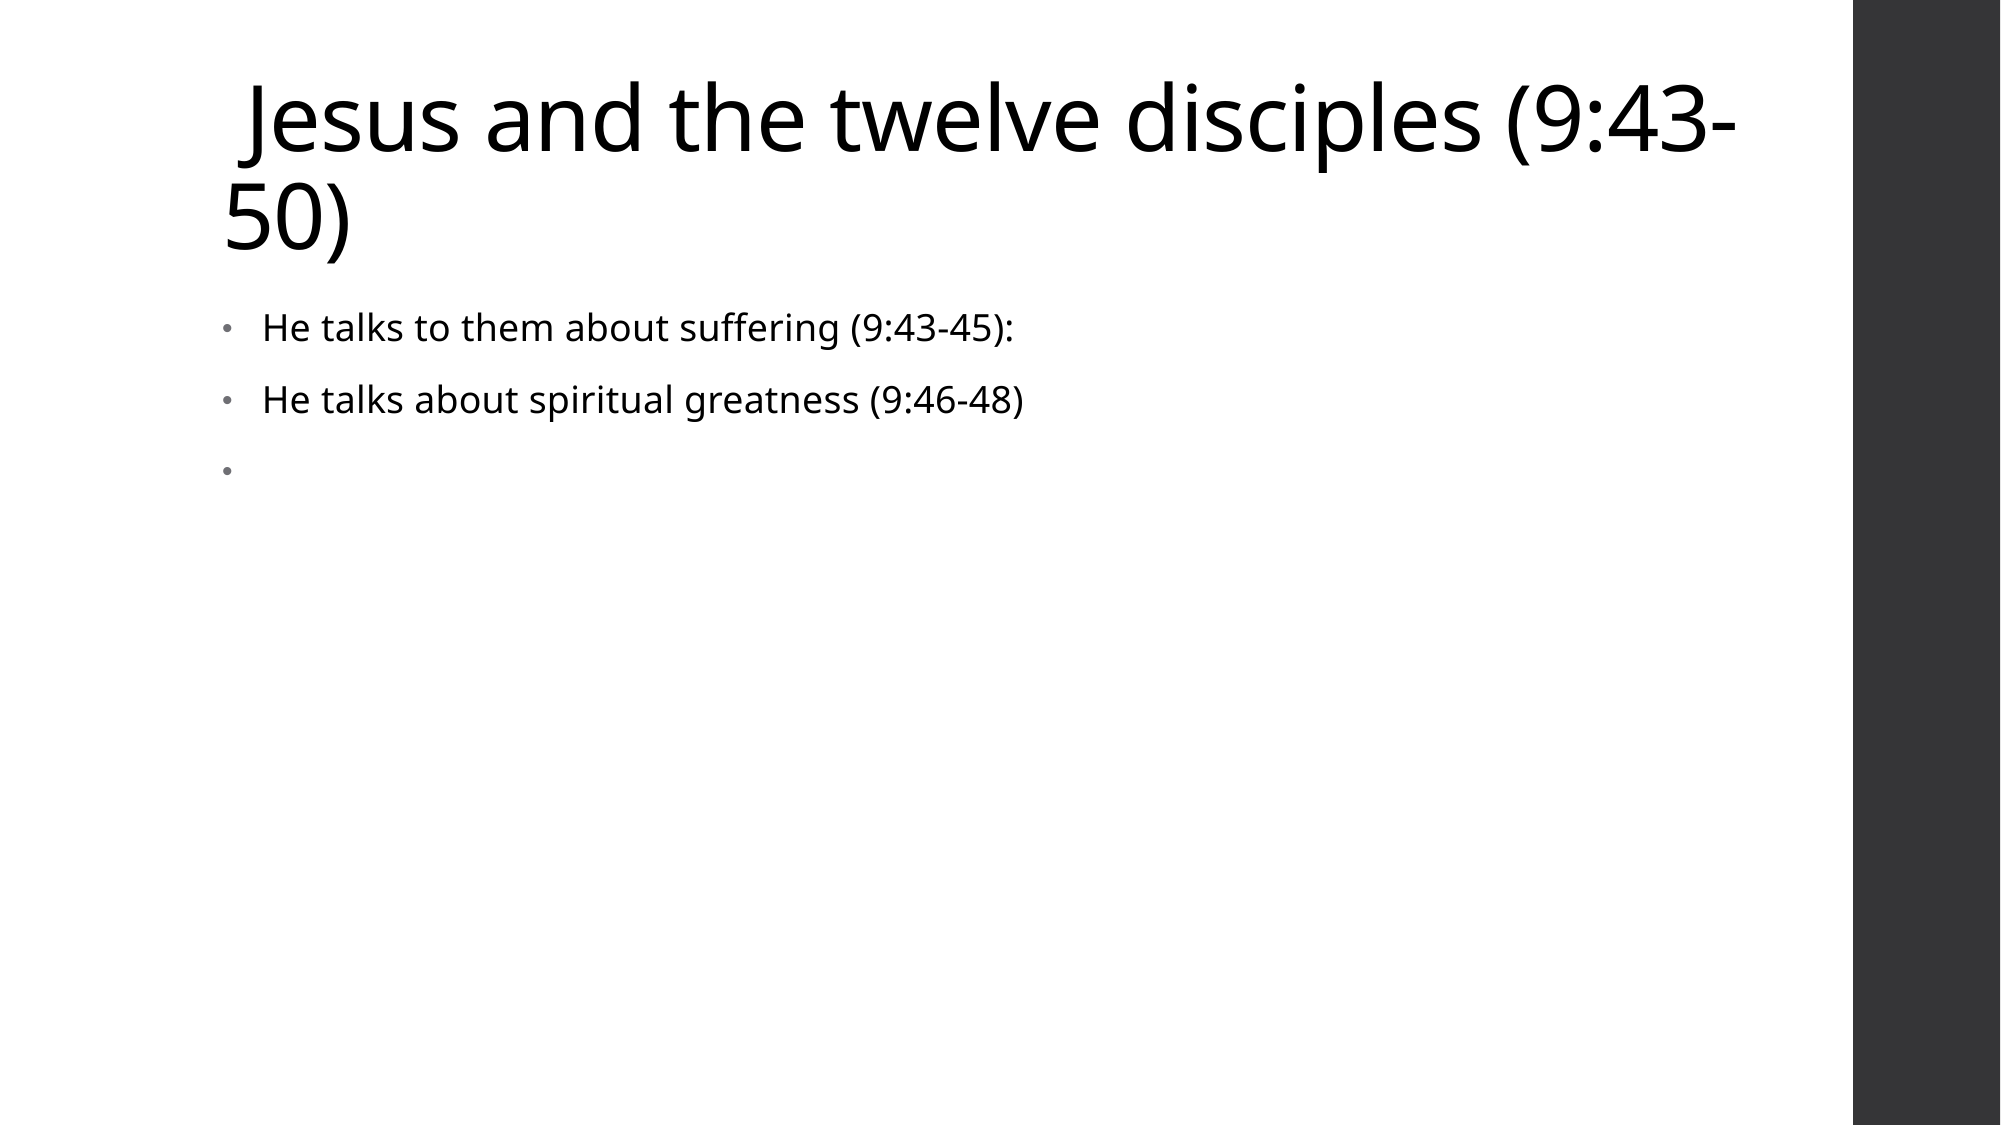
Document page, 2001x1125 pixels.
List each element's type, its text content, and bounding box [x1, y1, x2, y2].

list He talks to them about suffering (9:43-45): He talks about spiritual greatness (9:46-48) [206, 299, 1617, 1014]
title Jesus and the twelve disciples (9:43-50) [206, 60, 1797, 278]
